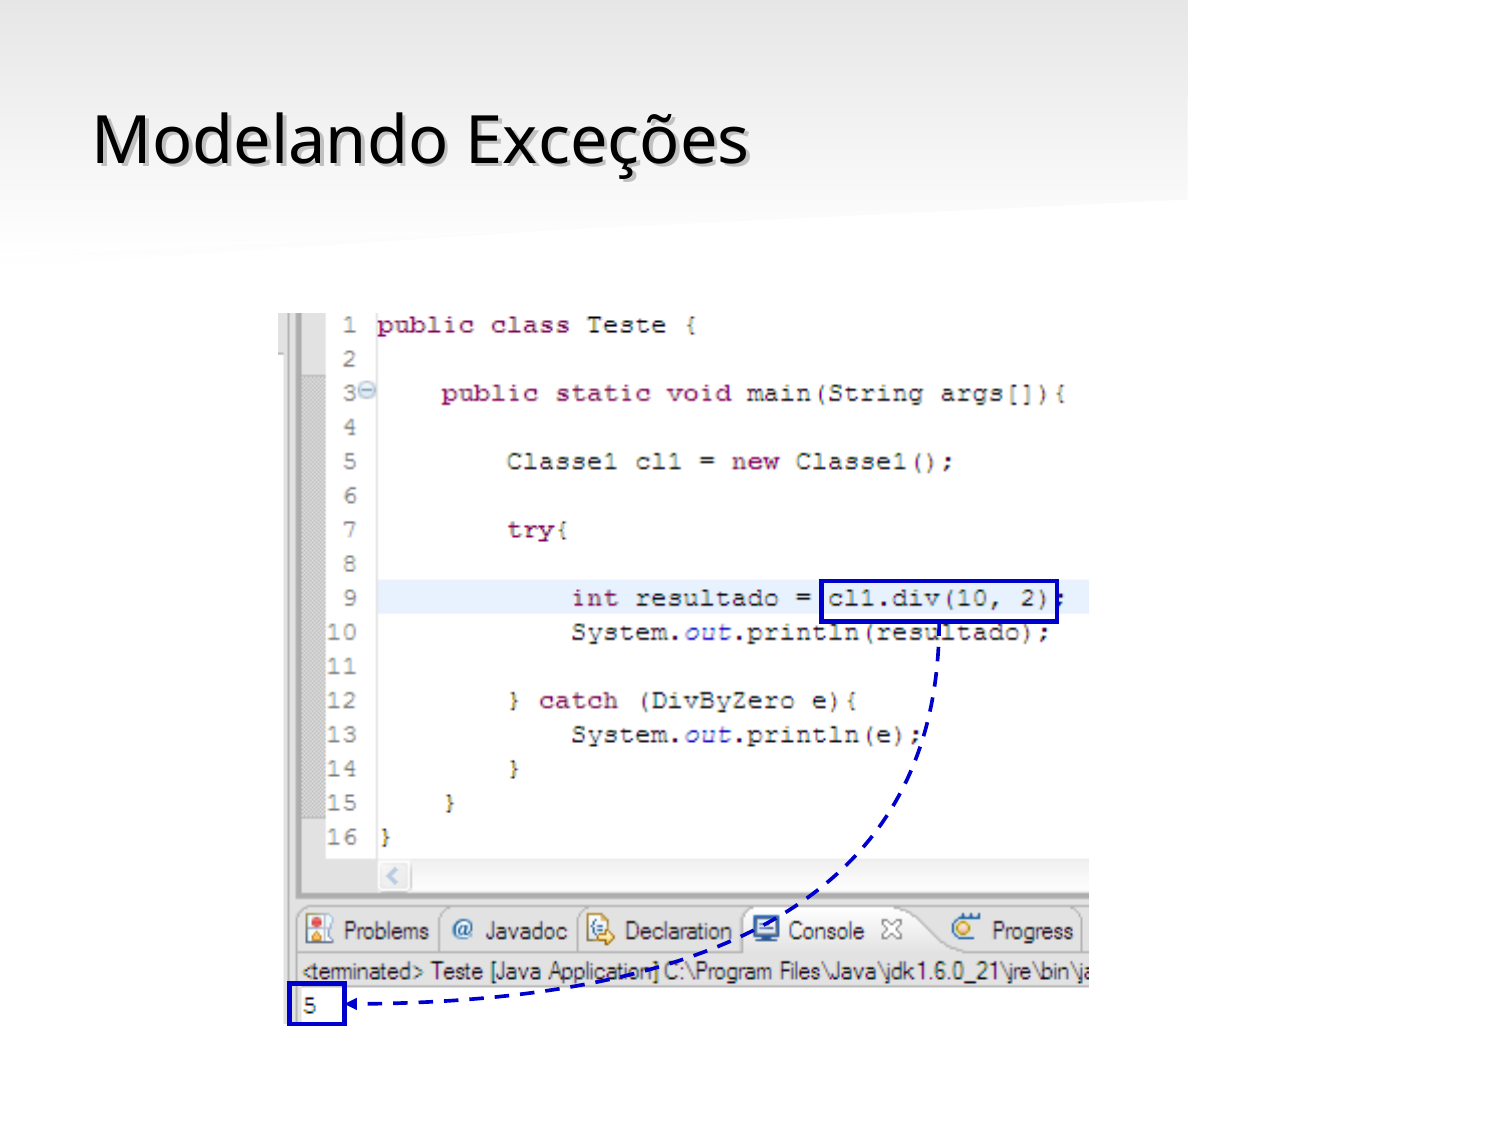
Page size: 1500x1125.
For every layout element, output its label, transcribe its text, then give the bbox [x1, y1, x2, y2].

picture [292, 986, 342, 1022]
picture [278, 313, 1089, 1024]
title Modelando Exceções [76, 42, 1427, 231]
